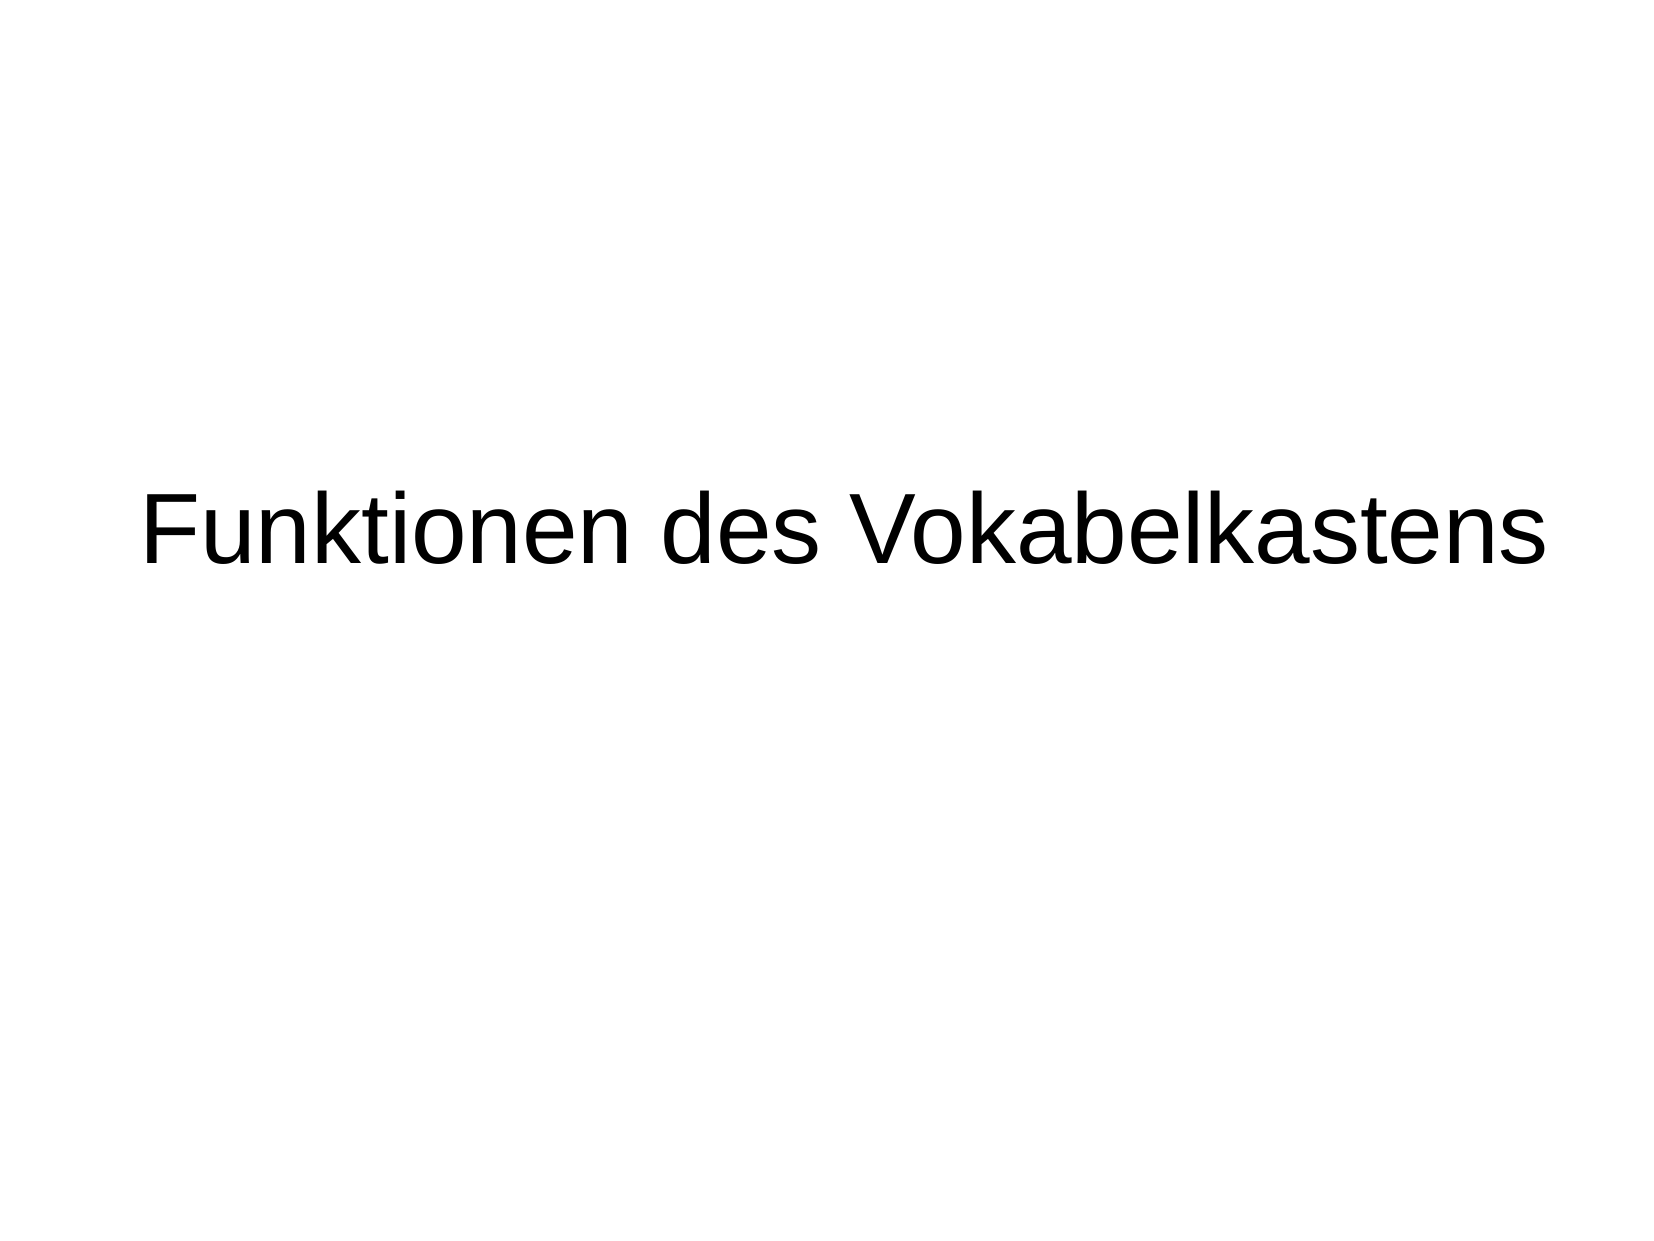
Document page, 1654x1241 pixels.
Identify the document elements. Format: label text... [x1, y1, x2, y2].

subtitle Funktionen des Vokabelkastens [82, 49, 1571, 1010]
